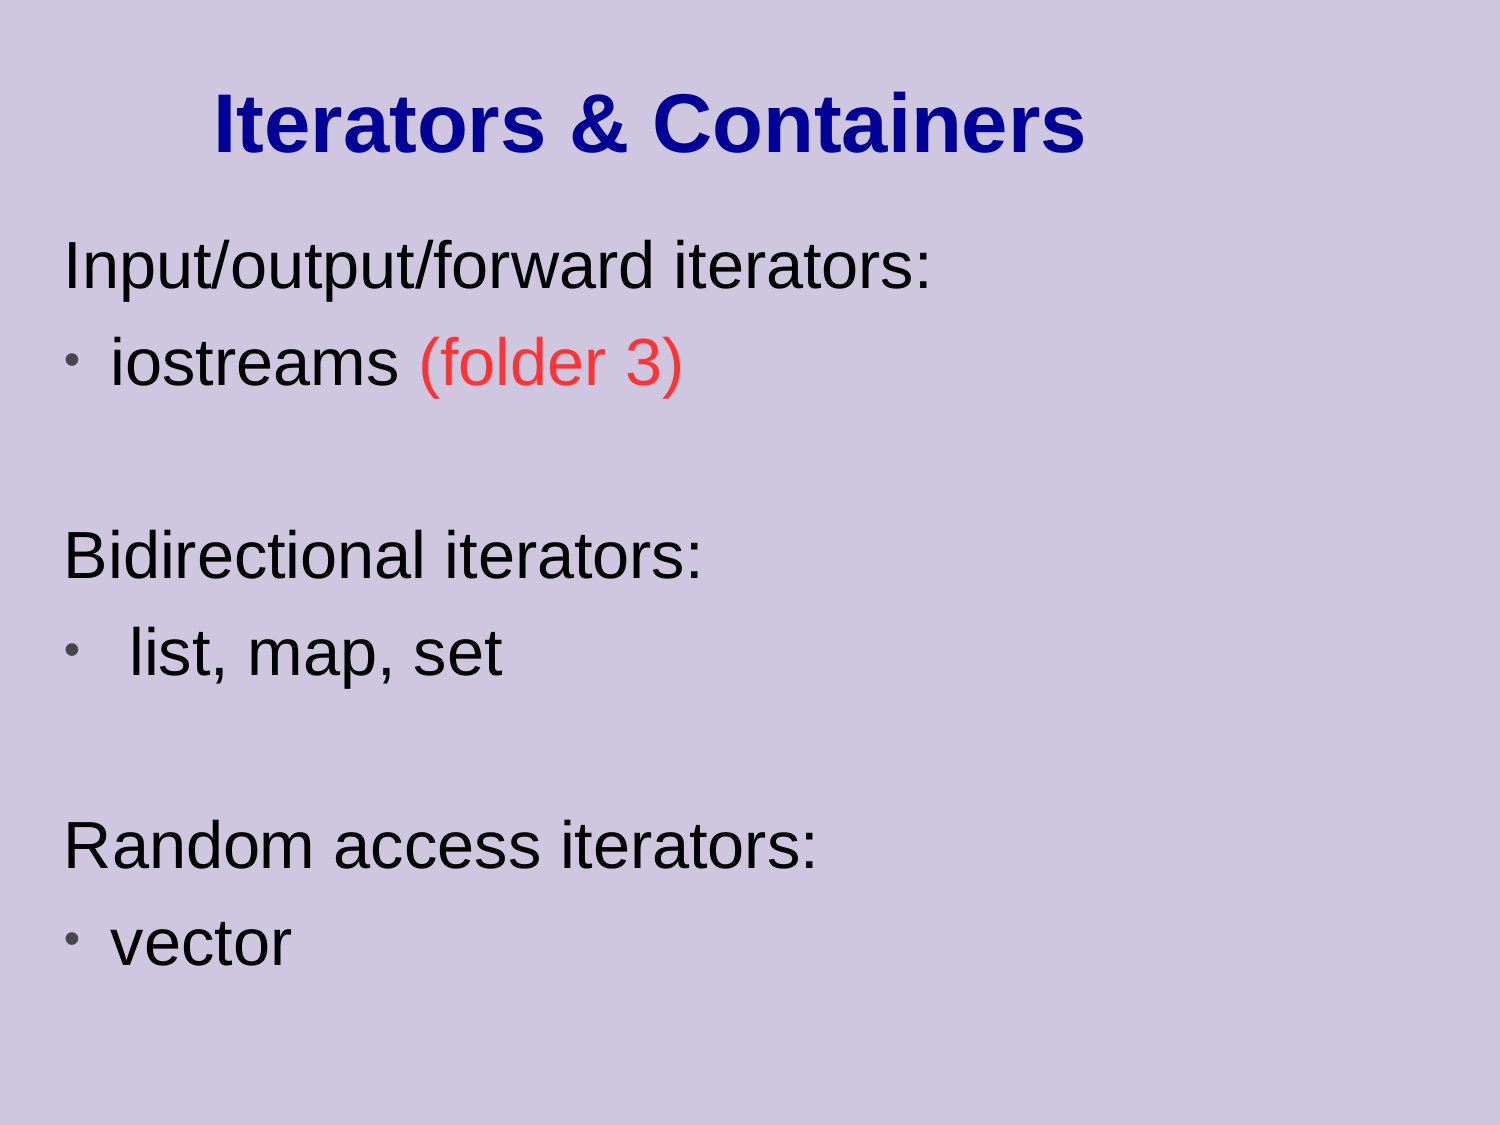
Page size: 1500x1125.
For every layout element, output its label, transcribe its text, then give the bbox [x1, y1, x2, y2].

title Iterators & Containers [198, 17, 1468, 220]
list Input/output/forward iterators: iostreams (folder 3) Bidirectional iterators: list, map, set Random access iterators: vector [49, 215, 957, 1083]
